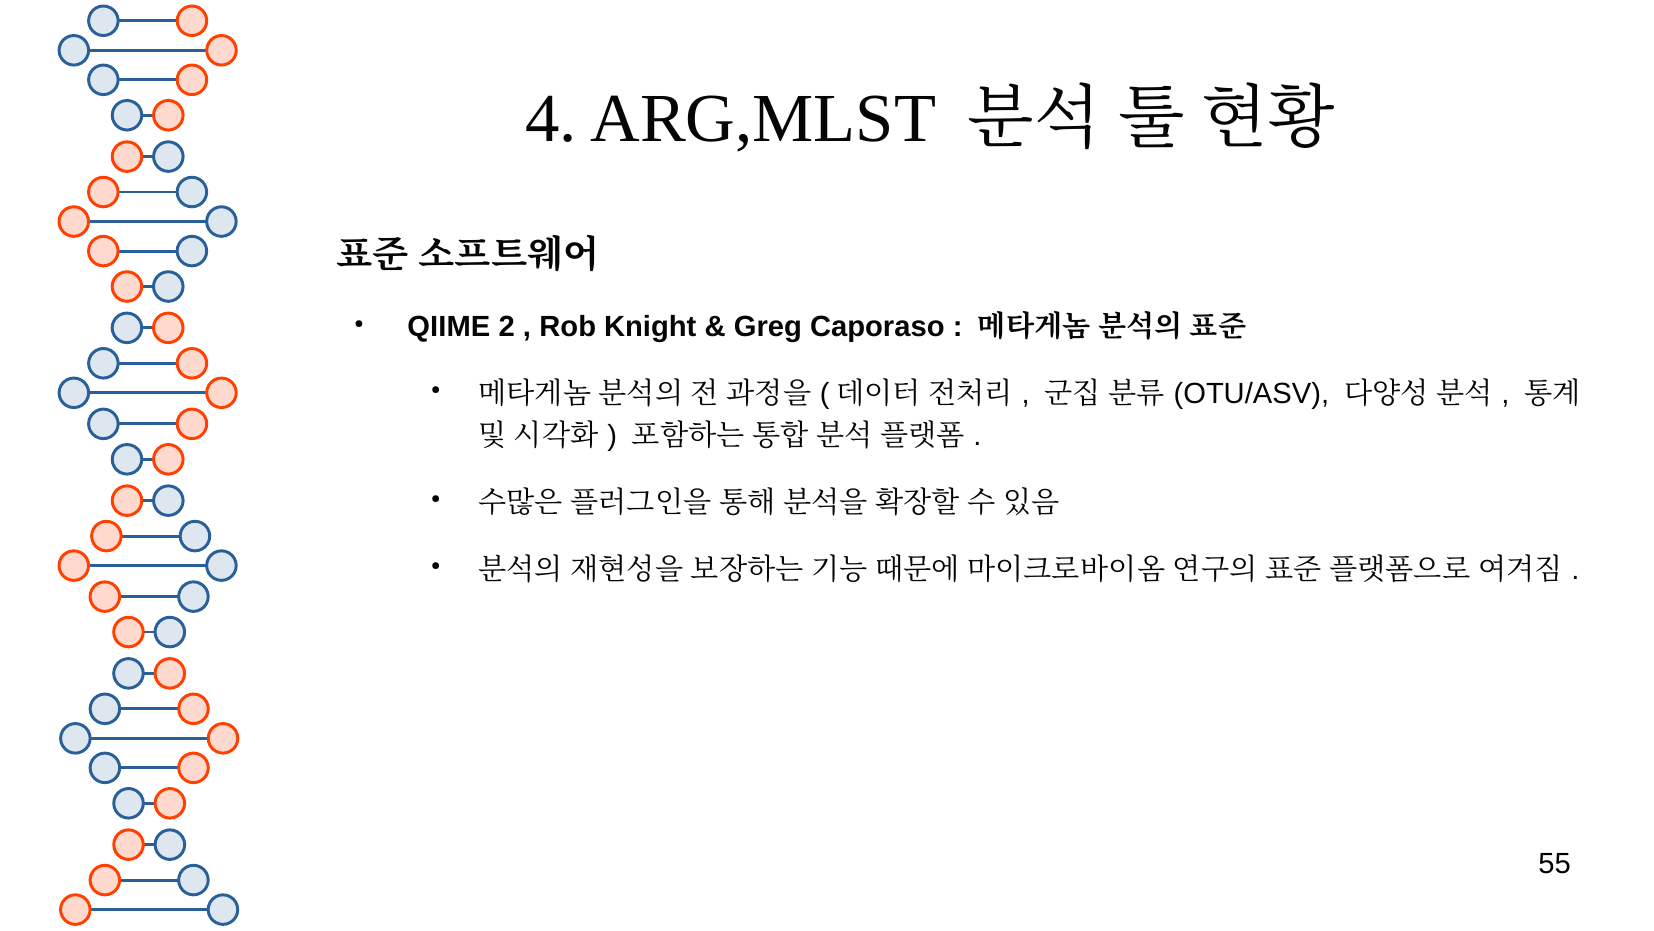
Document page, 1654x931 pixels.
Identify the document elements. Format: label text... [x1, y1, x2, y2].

title 4. ARG,MLST 분석 툴 현황 [265, 35, 1595, 189]
list 표준 소프트웨어 QIIME 2 , Rob Knight & Greg Caporaso : 메타게놈 분석의 표준 메타게놈 분석의 전 과정을(데이터 전처리, 군집 분류(OTU/ASV), 다양성 분석, 통계 및 시각화) 포함하는 통합 분석 플랫폼. 수많은 플러그인을 통해 분석을 확장할 수 있음 분석의 재현성을 보장하는 기능 때문에 마이크로바이옴 연구의 표준 플랫폼으로 여겨짐. [265, 224, 1595, 863]
